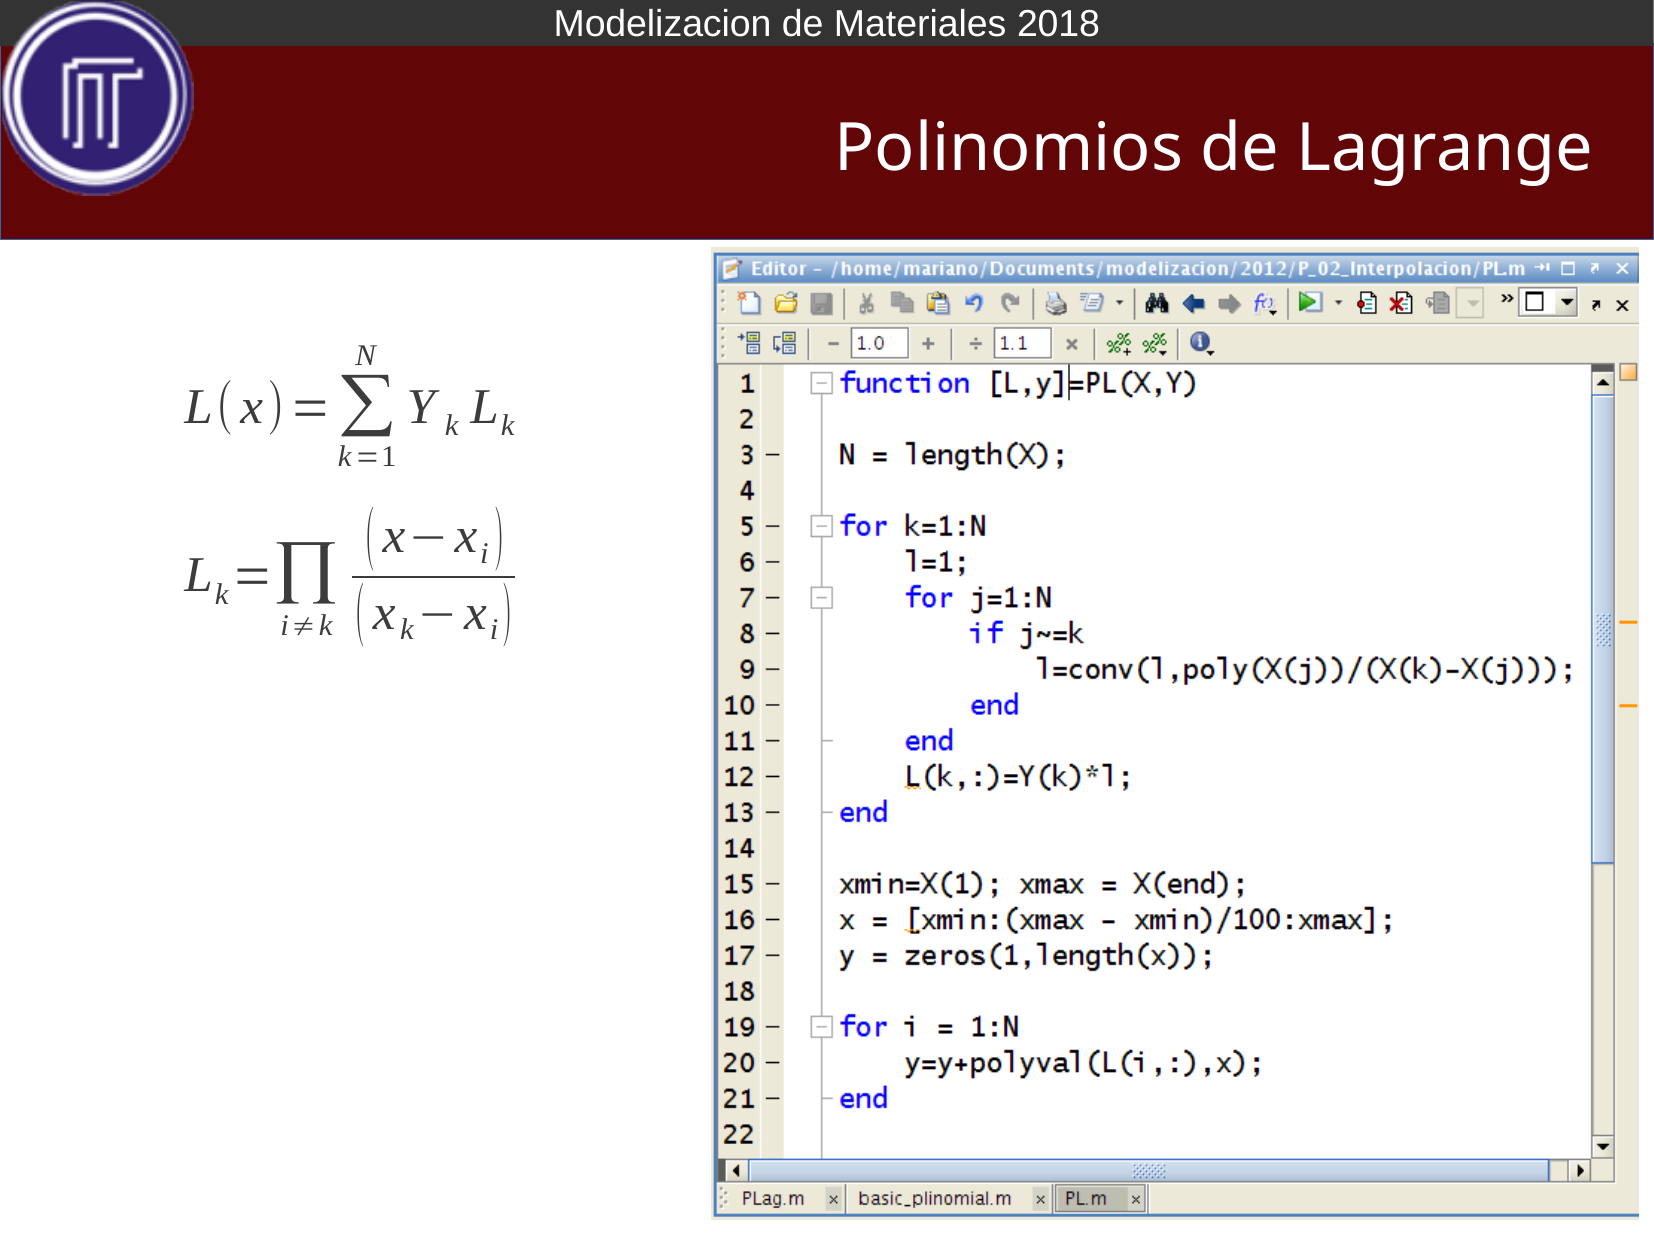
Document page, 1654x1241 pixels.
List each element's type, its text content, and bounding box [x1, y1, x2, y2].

picture [0, 0, 194, 196]
title Polinomios de Lagrange [41, 70, 1654, 218]
chart [173, 504, 525, 651]
chart [173, 338, 525, 475]
picture [711, 247, 1639, 1220]
